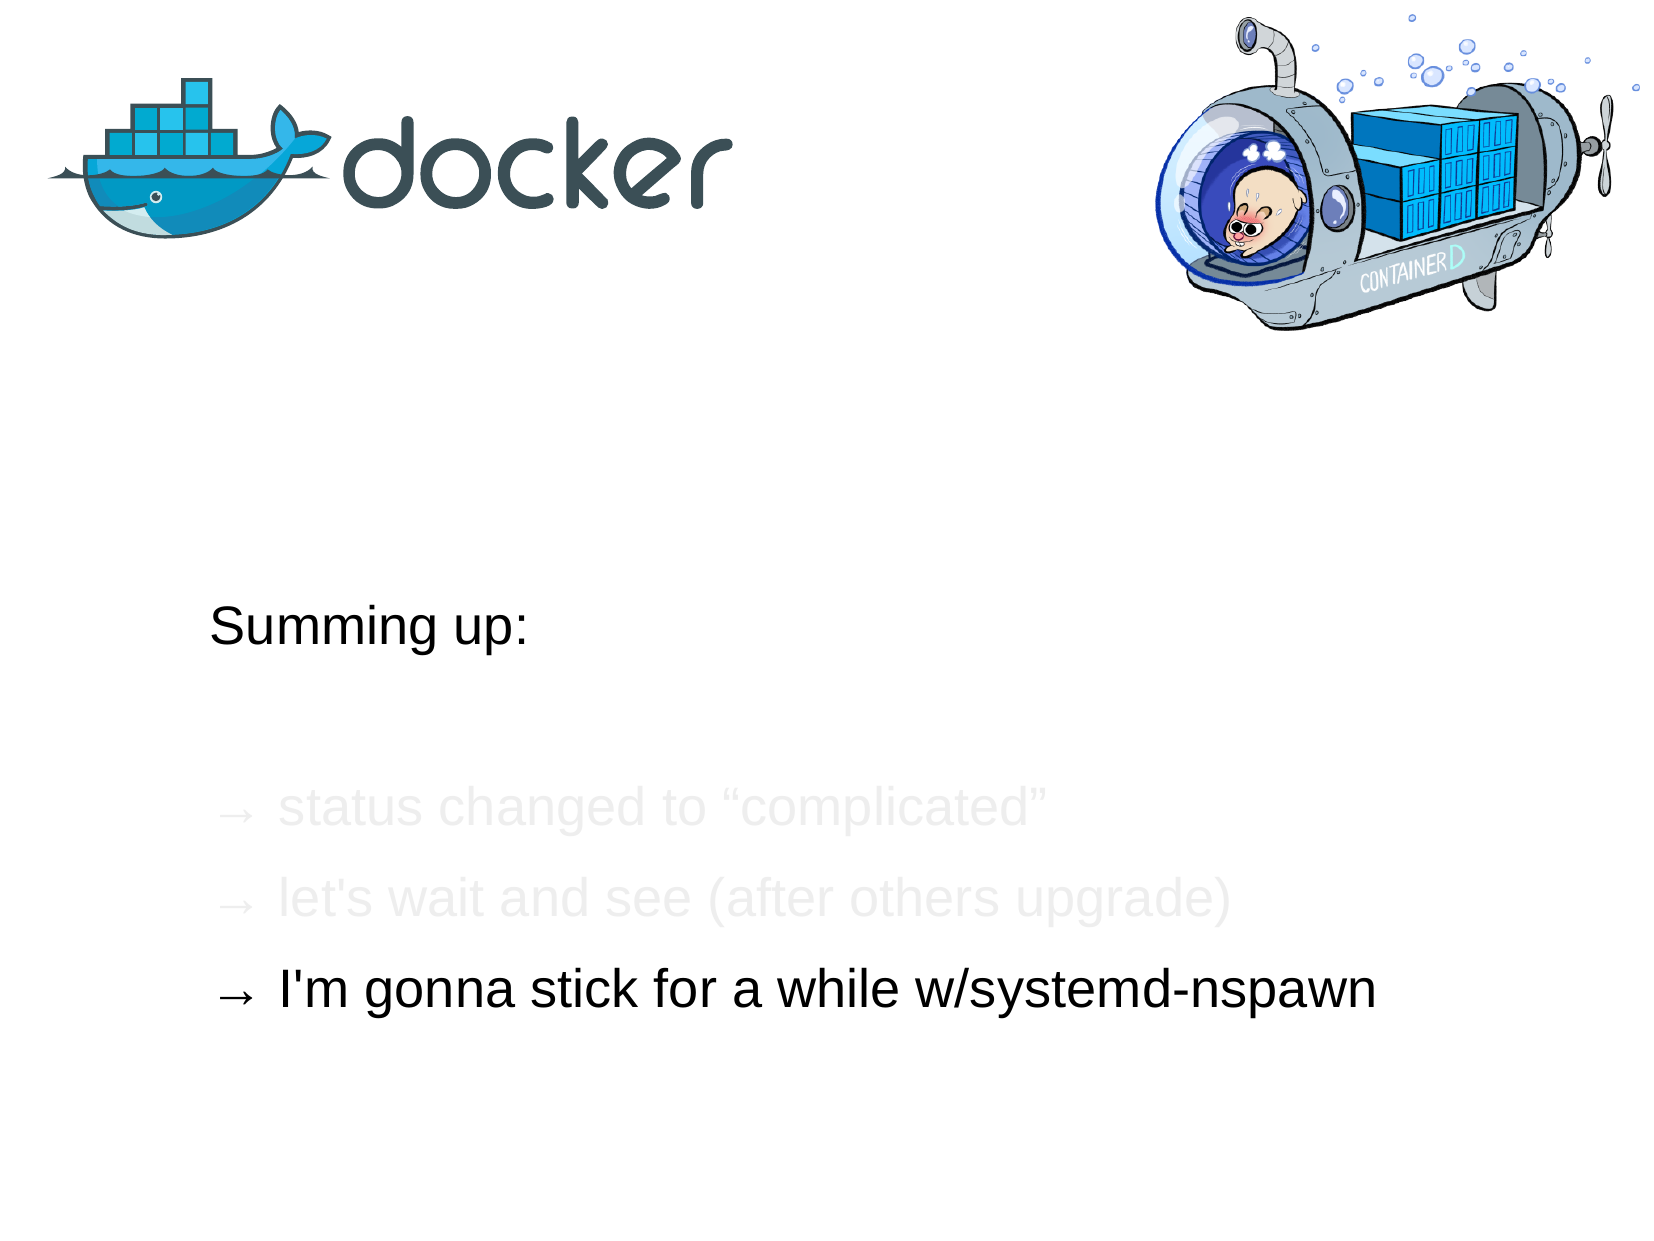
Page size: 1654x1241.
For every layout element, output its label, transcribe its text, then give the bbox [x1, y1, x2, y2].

picture [45, 75, 736, 244]
text_box Summing up: → status changed to “complicated” → let's wait and see (after others upgrade) → I'm gonna stick for a while w/systemd-nspawn [195, 557, 1393, 997]
picture [1155, 14, 1640, 331]
